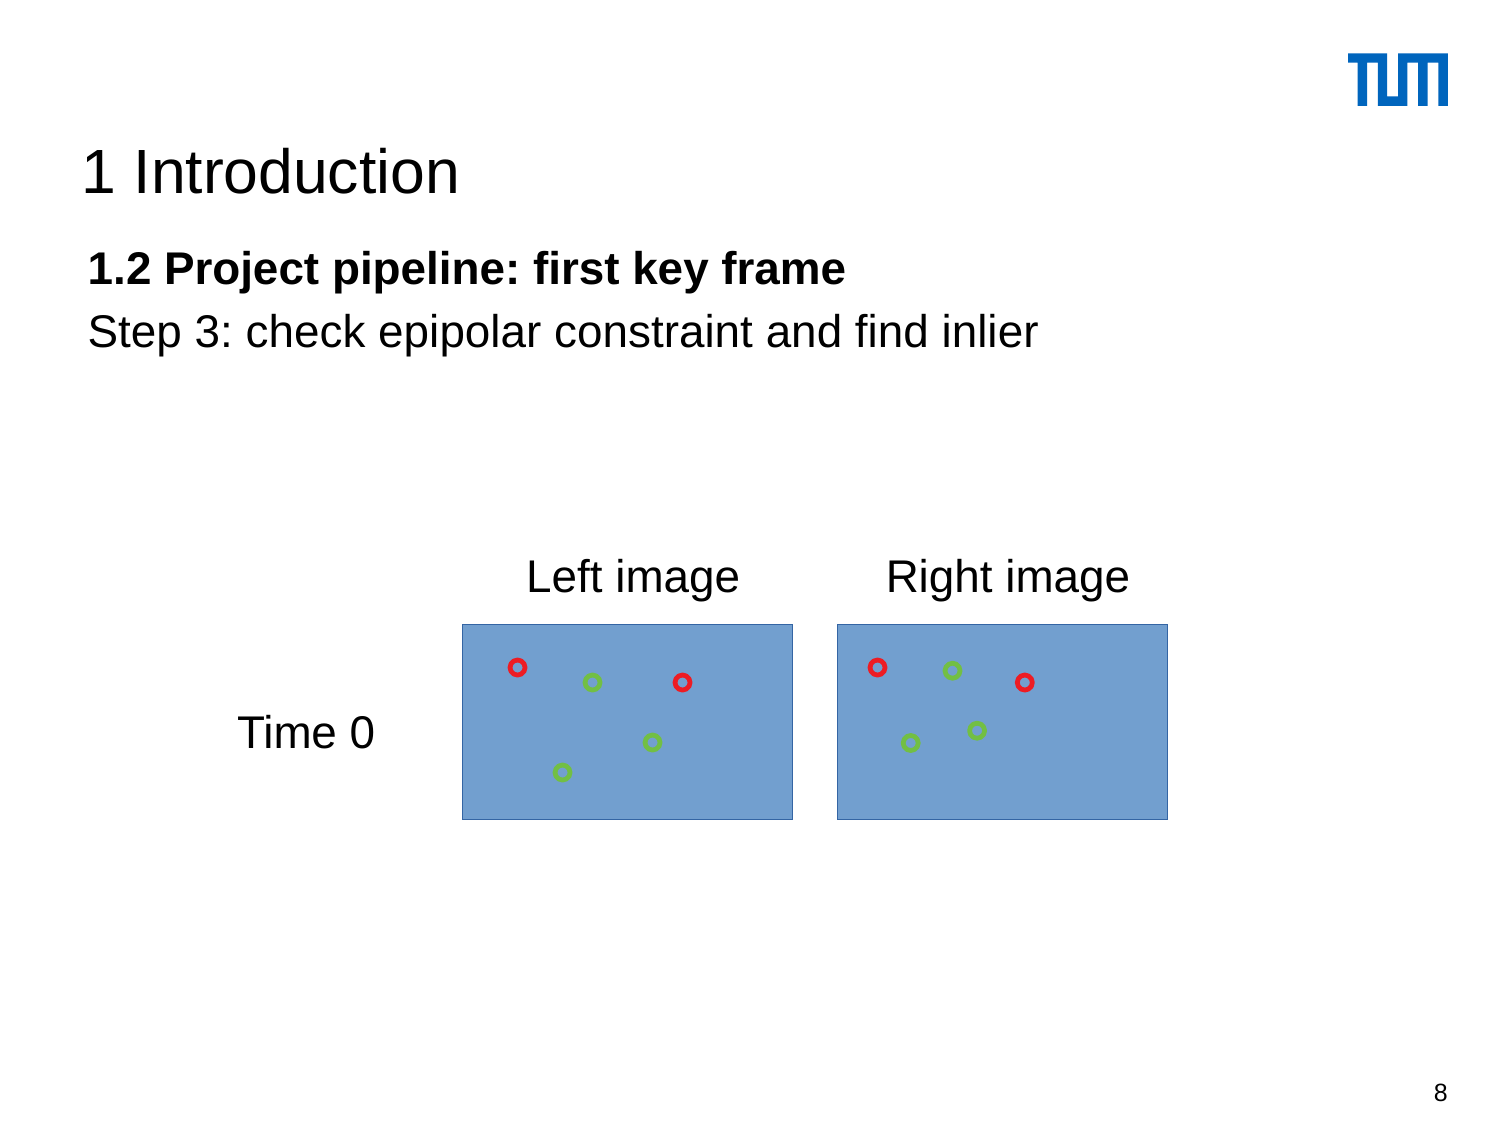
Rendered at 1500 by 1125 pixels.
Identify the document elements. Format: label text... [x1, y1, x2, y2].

text_box Right image [871, 543, 1146, 610]
text_box [837, 624, 1168, 820]
text_box [462, 624, 793, 820]
title 1 Introduction [81, 139, 1110, 207]
list 1.2 Project pipeline: first key frame Step 3: check epipolar constraint and find inlier [87, 231, 1416, 963]
slide_number <number> [1111, 1061, 1448, 1122]
text_box Time 0 [222, 699, 391, 767]
text_box Left image [511, 543, 756, 610]
